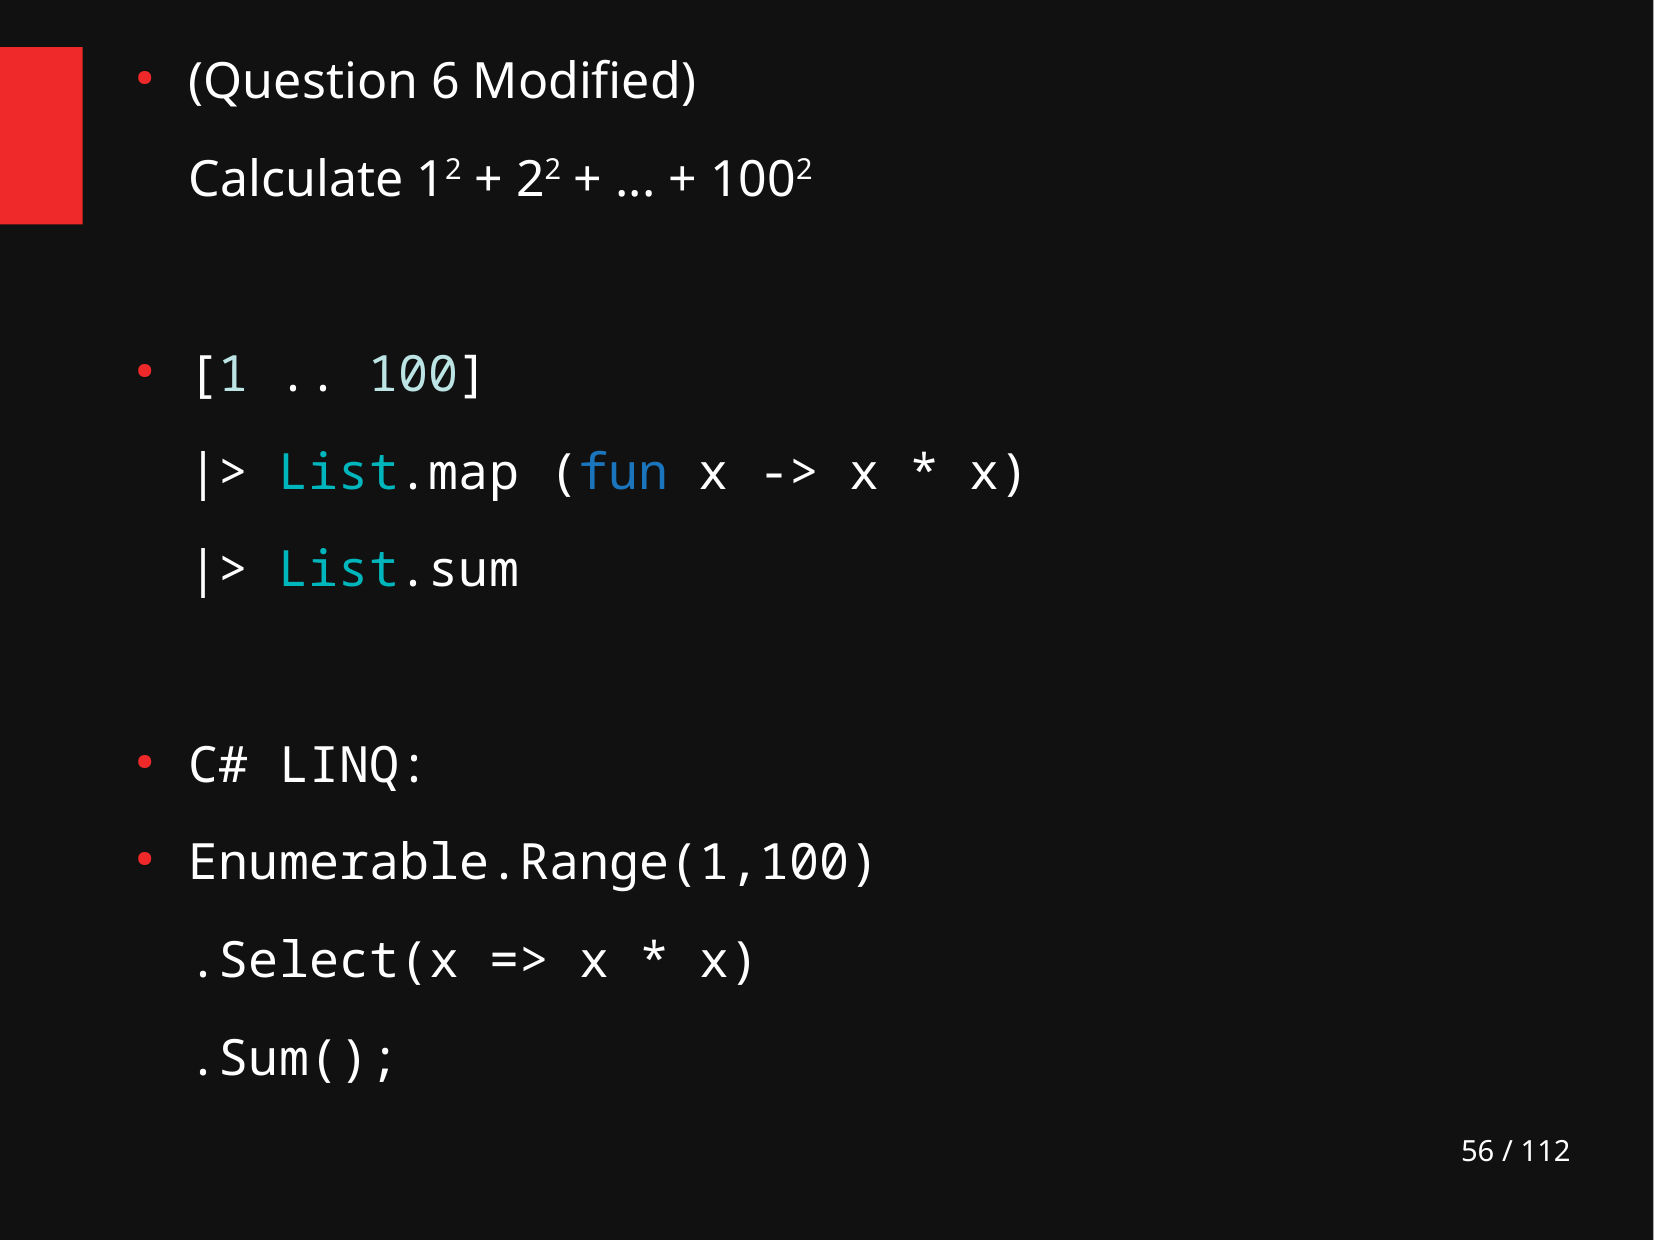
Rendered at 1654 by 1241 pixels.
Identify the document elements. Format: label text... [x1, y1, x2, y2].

list (Question 6 Modified) Calculate 12 + 22 + ... + 1002 [1 .. 100] |> List.map (fun x -> x * x) |> List.sum C# LINQ: Enumerable.Range(1,100) .Select(x => x * x) .Sum(); [118, 45, 1536, 1074]
